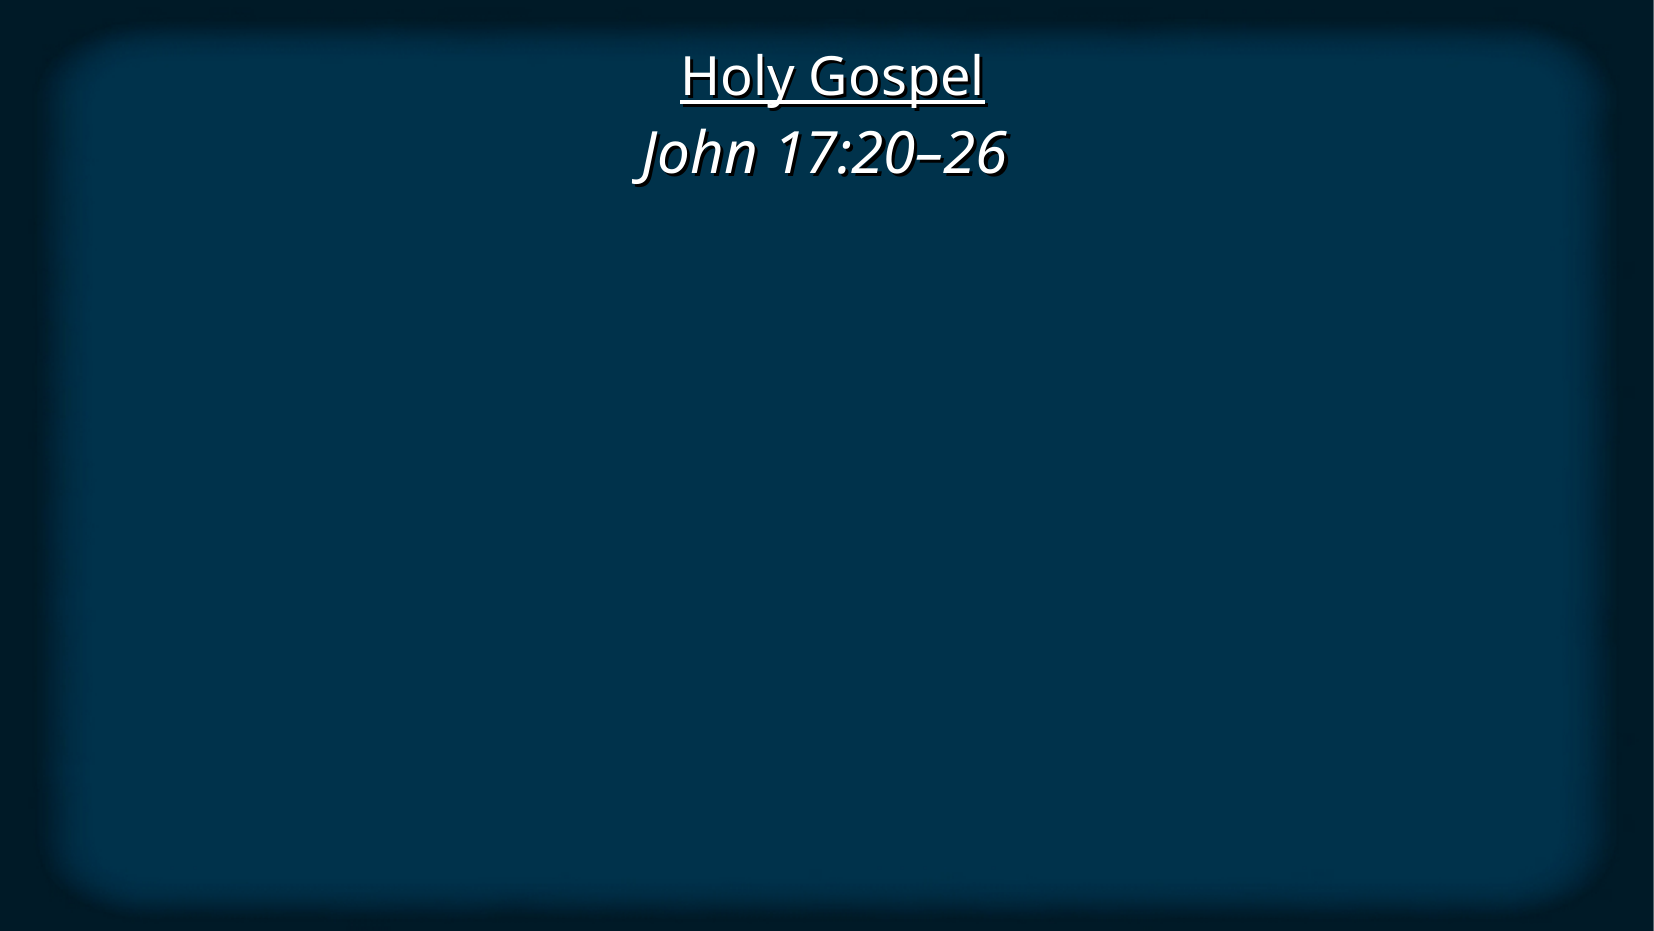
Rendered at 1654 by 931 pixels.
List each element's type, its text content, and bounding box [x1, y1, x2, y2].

text_box Holy Gospel John 17:20–26 [90, 30, 1576, 194]
picture [0, 0, 1654, 931]
